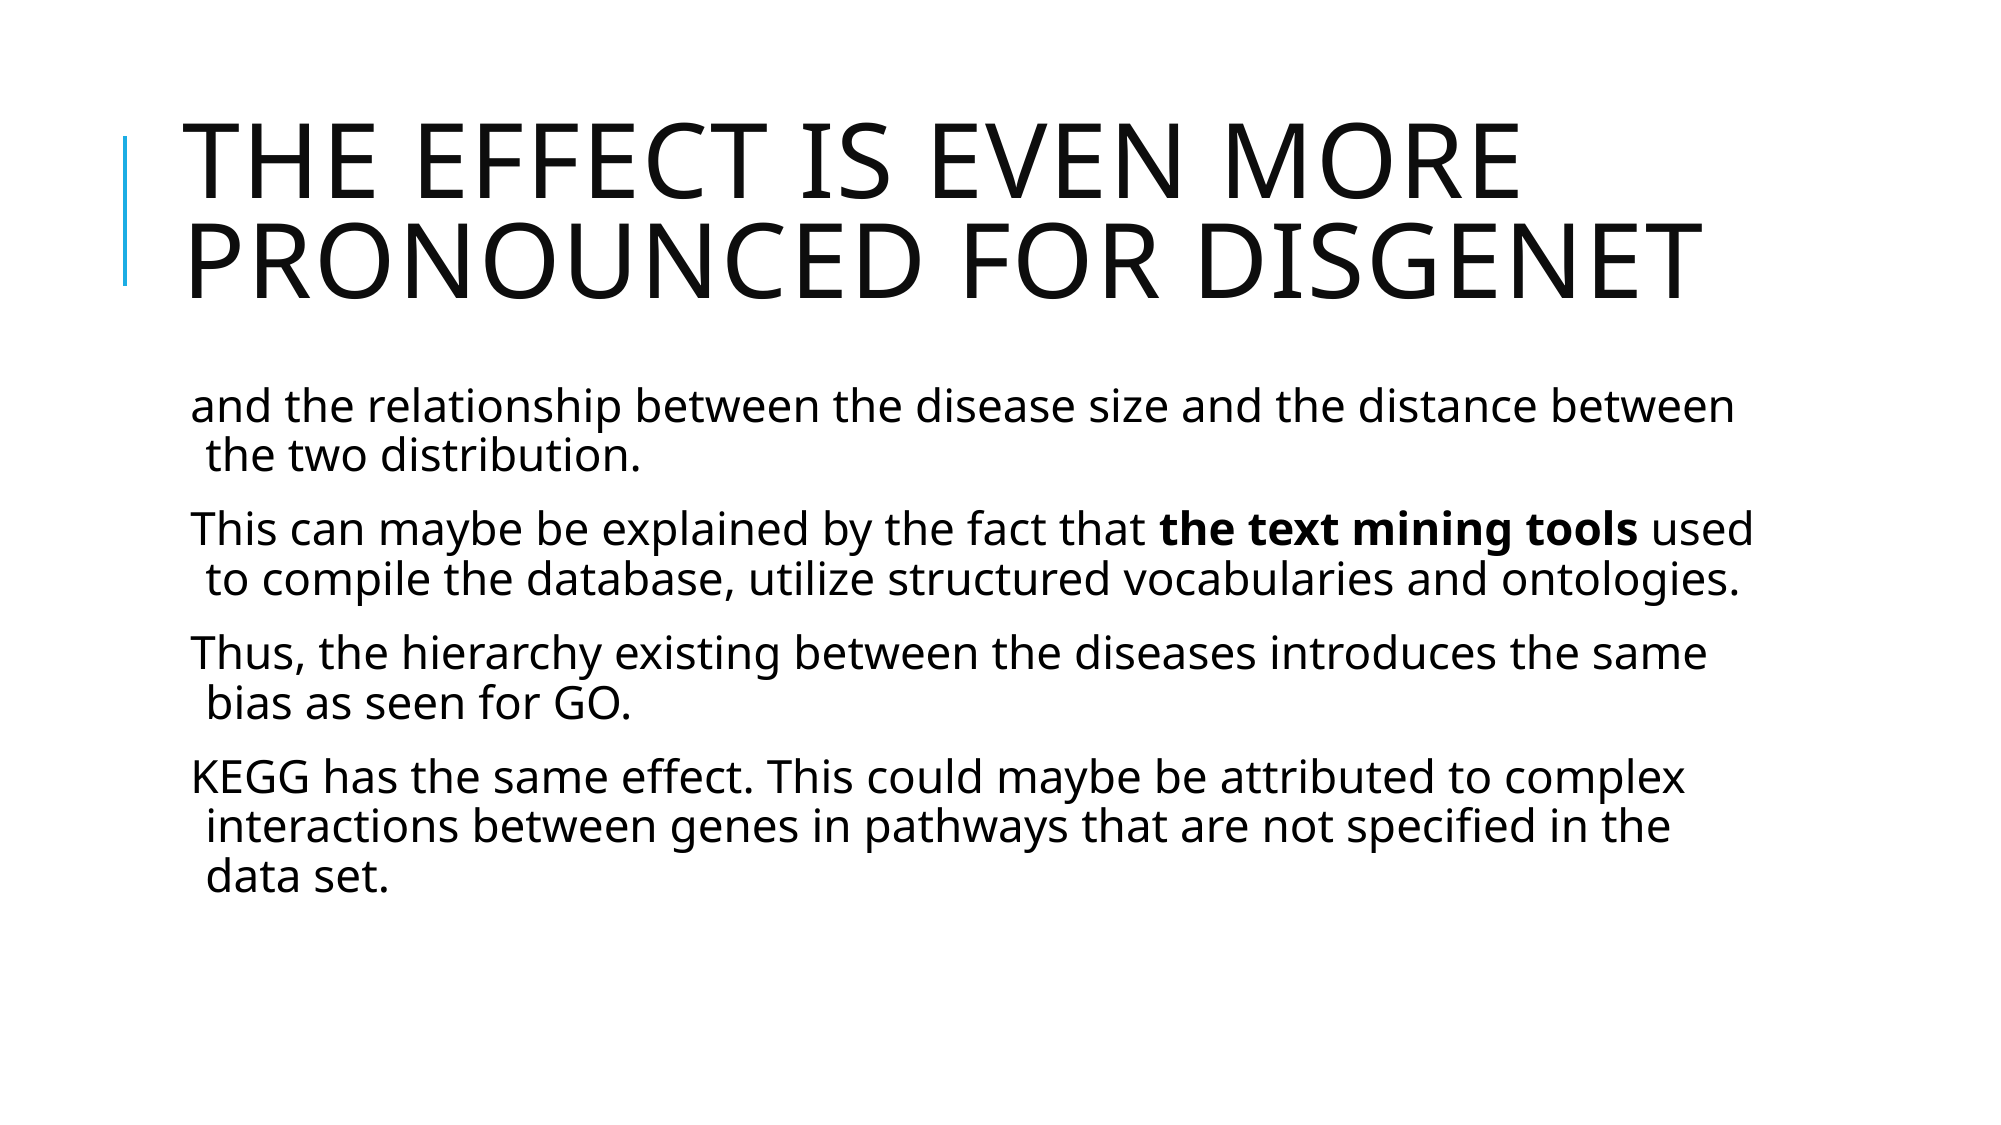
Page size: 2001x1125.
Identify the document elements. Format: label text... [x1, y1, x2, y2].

list and the relationship between the disease size and the distance between the two distribution. This can maybe be explained by the fact that the text mining tools used to compile the database, utilize structured vocabularies and ontologies. Thus, the hierarchy existing between the diseases introduces the same bias as seen for GO. KEGG has the same effect. This could maybe be attributed to complex interactions between genes in pathways that are not specified in the data set. [168, 375, 1763, 1036]
title The effect is even more pronounced for DisGeNET [168, 96, 1763, 343]
